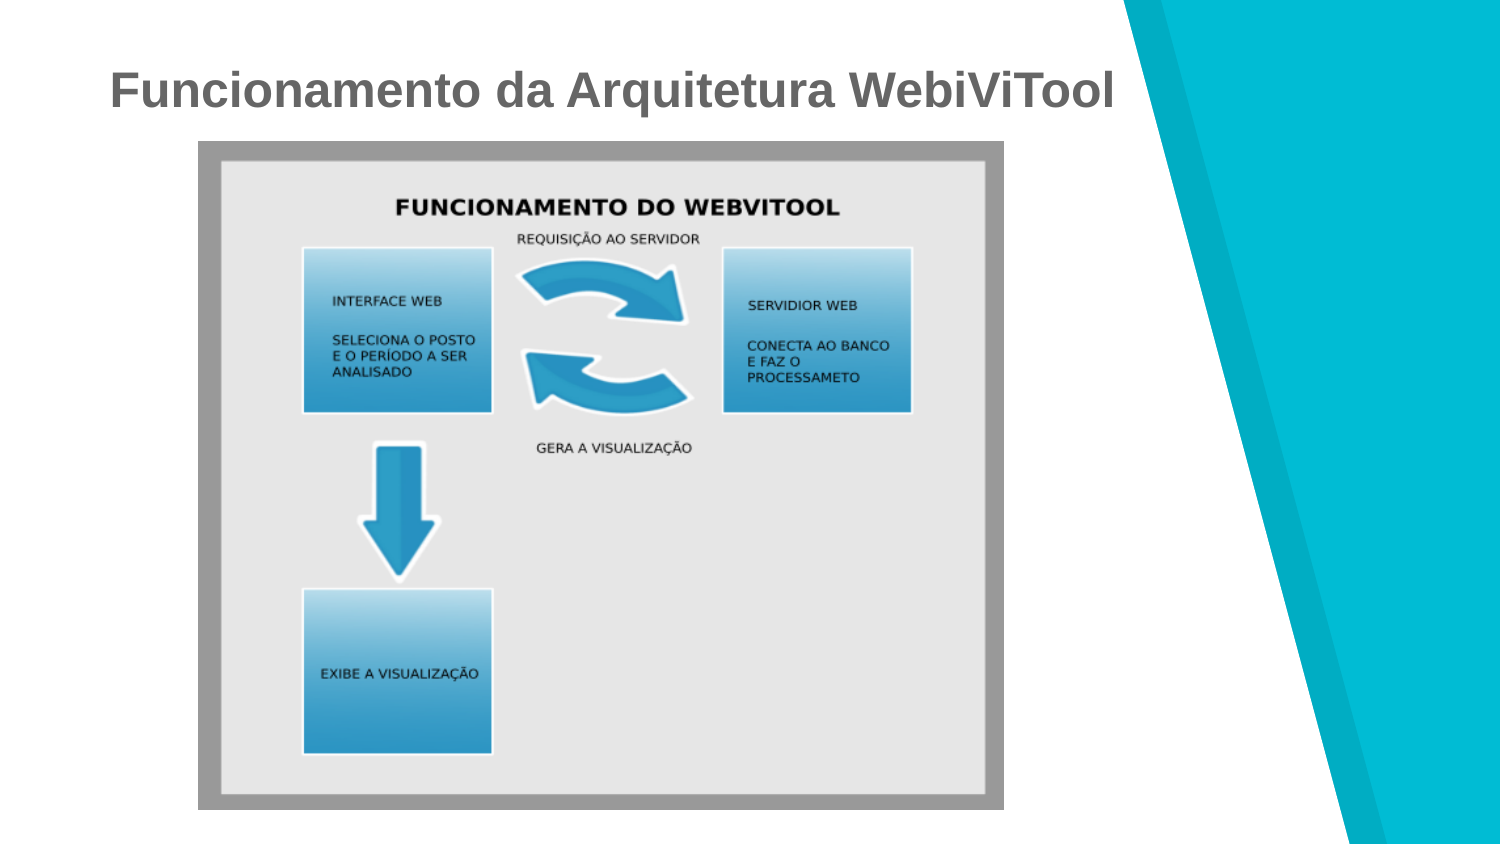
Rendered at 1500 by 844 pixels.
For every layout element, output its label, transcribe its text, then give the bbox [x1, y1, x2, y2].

list [43, 129, 1394, 815]
picture [198, 141, 1004, 810]
subtitle Funcionamento da Arquitetura WebiViTool [94, 42, 1394, 119]
